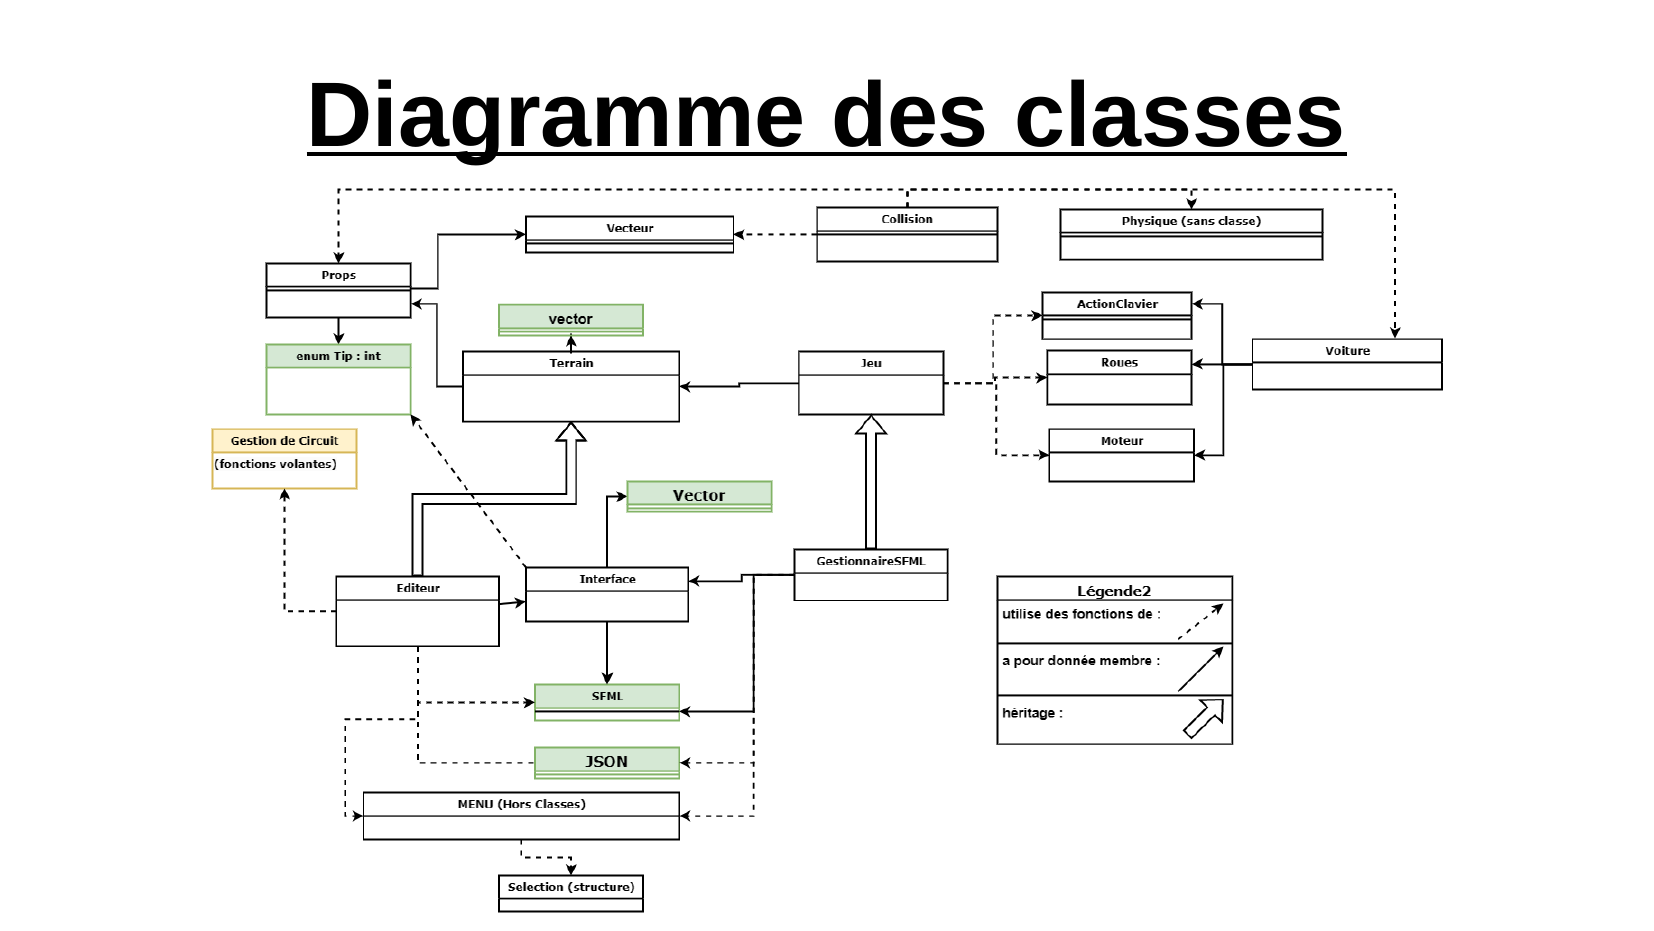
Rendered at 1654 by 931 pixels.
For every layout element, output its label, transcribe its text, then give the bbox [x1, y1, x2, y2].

title Diagramme des classes [82, 37, 1571, 193]
picture [206, 177, 1447, 916]
